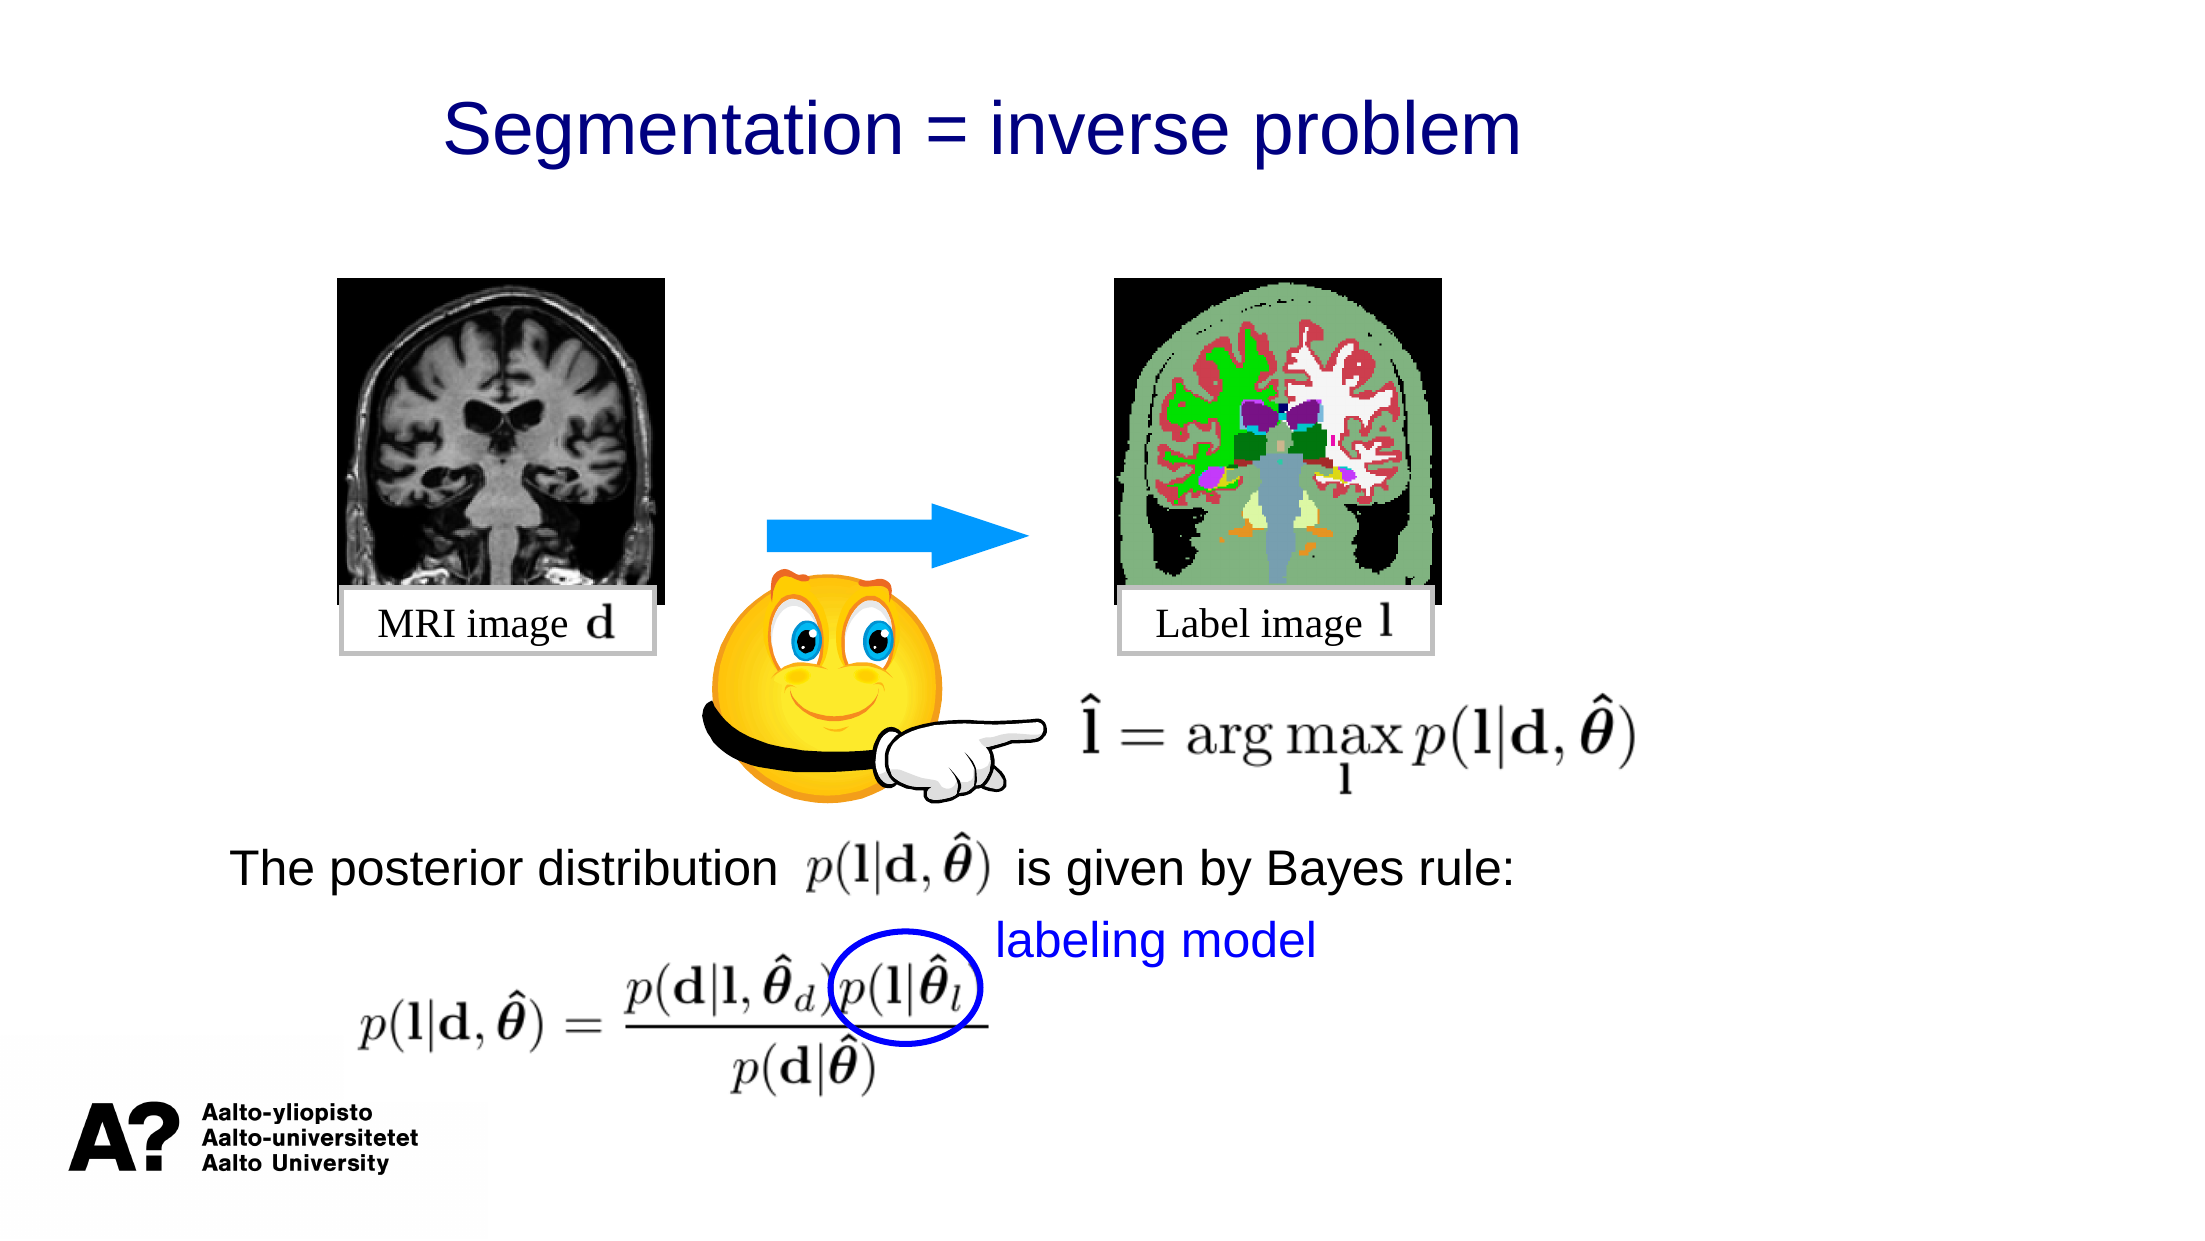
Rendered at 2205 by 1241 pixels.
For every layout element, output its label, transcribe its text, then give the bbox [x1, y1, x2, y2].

picture [337, 278, 665, 605]
text_box The posterior distribution is given by Bayes rule: [214, 828, 1665, 1004]
text_box [766, 503, 1030, 568]
picture [964, 947, 980, 967]
text_box MRI image [341, 587, 655, 654]
picture [1068, 681, 1638, 799]
picture [564, 590, 633, 648]
picture [834, 947, 977, 1040]
picture [702, 568, 1047, 804]
title Segmentation = inverse problem [326, 65, 1640, 179]
picture [806, 831, 991, 904]
text_box The posterior distribution is given by Bayes rule: [861, 935, 950, 947]
text_box labeling model [980, 899, 1429, 1000]
picture [1114, 278, 1442, 649]
picture [0, 947, 992, 1239]
text_box Label image [1119, 587, 1433, 654]
